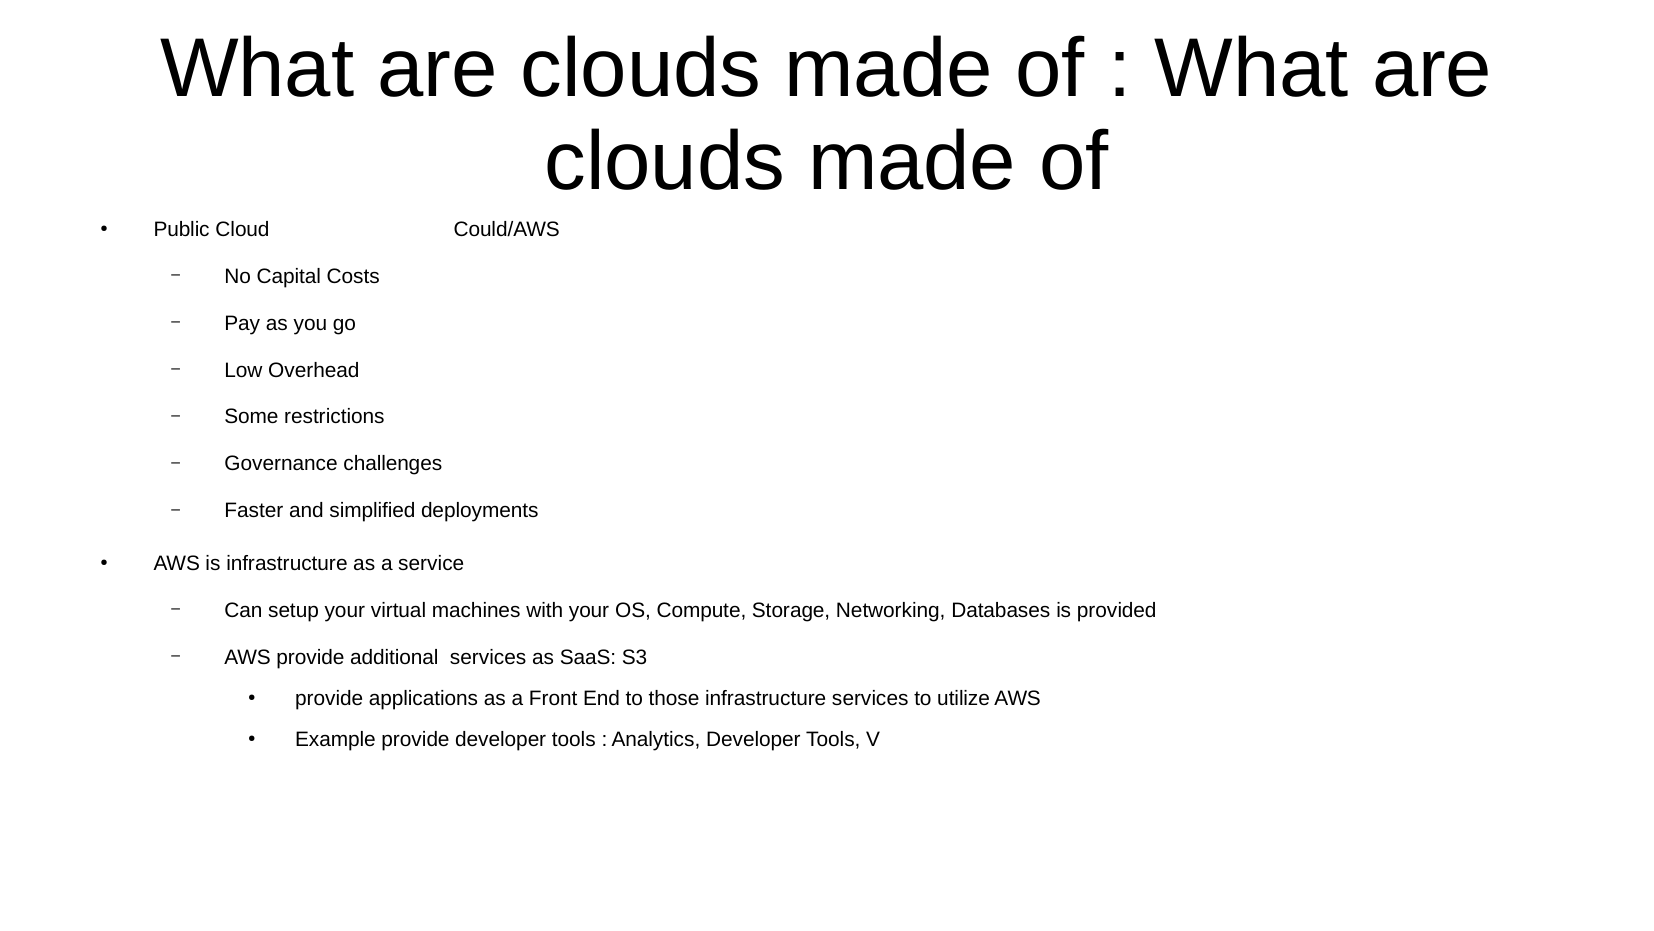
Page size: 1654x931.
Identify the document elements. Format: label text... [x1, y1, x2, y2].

list Public Cloud Could/AWS No Capital Costs Pay as you go Low Overhead Some restrictions Governance challenges Faster and simplified deployments AWS is infrastructure as a service Can setup your virtual machines with your OS, Compute, Storage, Networking, Databases is provided AWS provide additional services as SaaS: S3 provide applications as a Front End to those infrastructure services to utilize AWS Example provide developer tools : Analytics, Developer Tools, V [82, 217, 1621, 901]
title What are clouds made of : What are clouds made of [82, 21, 1571, 208]
